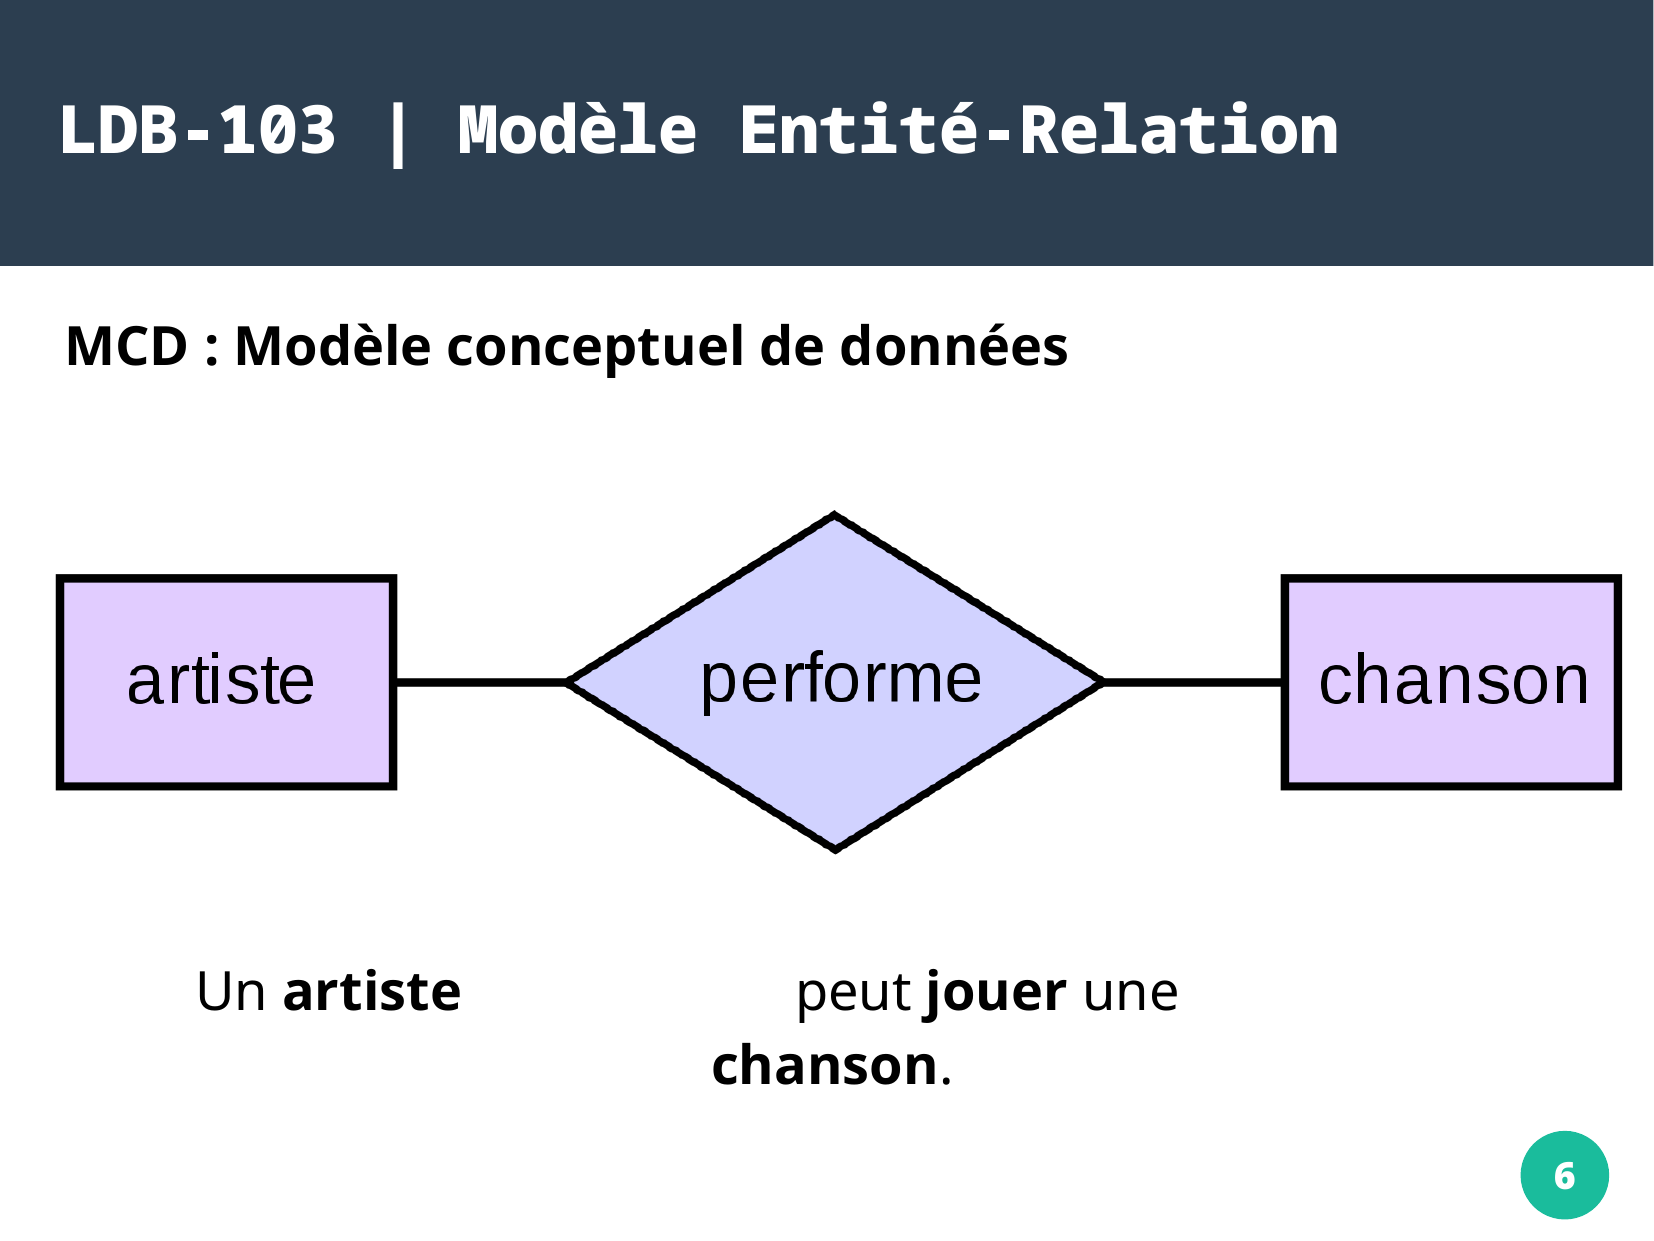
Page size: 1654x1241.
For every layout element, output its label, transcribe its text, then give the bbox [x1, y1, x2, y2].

text_box Un artiste peut jouer une chanson. [60, 945, 1606, 1050]
picture [11, 509, 1654, 855]
title LDB-103 | Modèle Entité-Relation [58, 49, 1595, 207]
text_box MCD : Modèle conceptuel de données [49, 300, 1606, 495]
